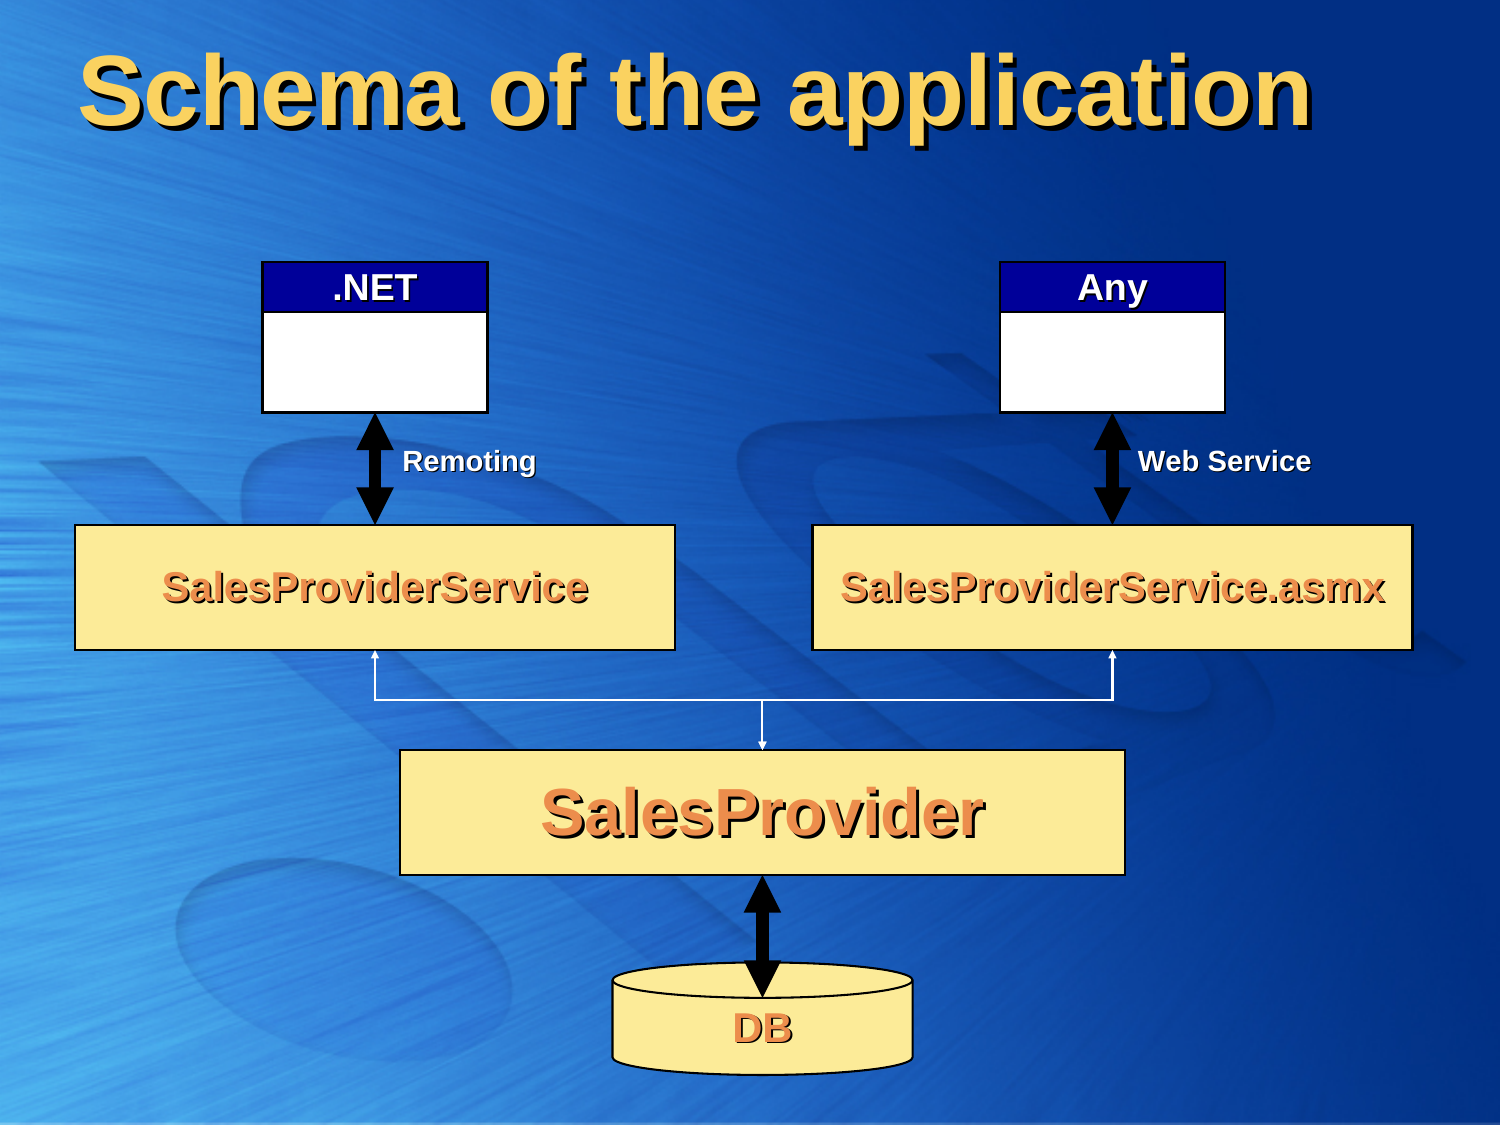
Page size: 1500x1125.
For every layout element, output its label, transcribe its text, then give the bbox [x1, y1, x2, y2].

picture [0, 0, 1500, 1125]
title Schema of the application [62, 37, 1469, 165]
text_box SalesProviderService [75, 524, 676, 650]
text_box .NET [262, 262, 488, 313]
text_box SalesProviderService.asmx [812, 524, 1413, 650]
text_box DB [612, 962, 913, 1075]
text_box SalesProvider [399, 749, 1125, 875]
text_box Any [999, 262, 1225, 313]
text_box [999, 313, 1225, 413]
text_box Remoting [387, 437, 552, 486]
text_box [262, 313, 488, 413]
text_box Web Service [1123, 437, 1327, 486]
